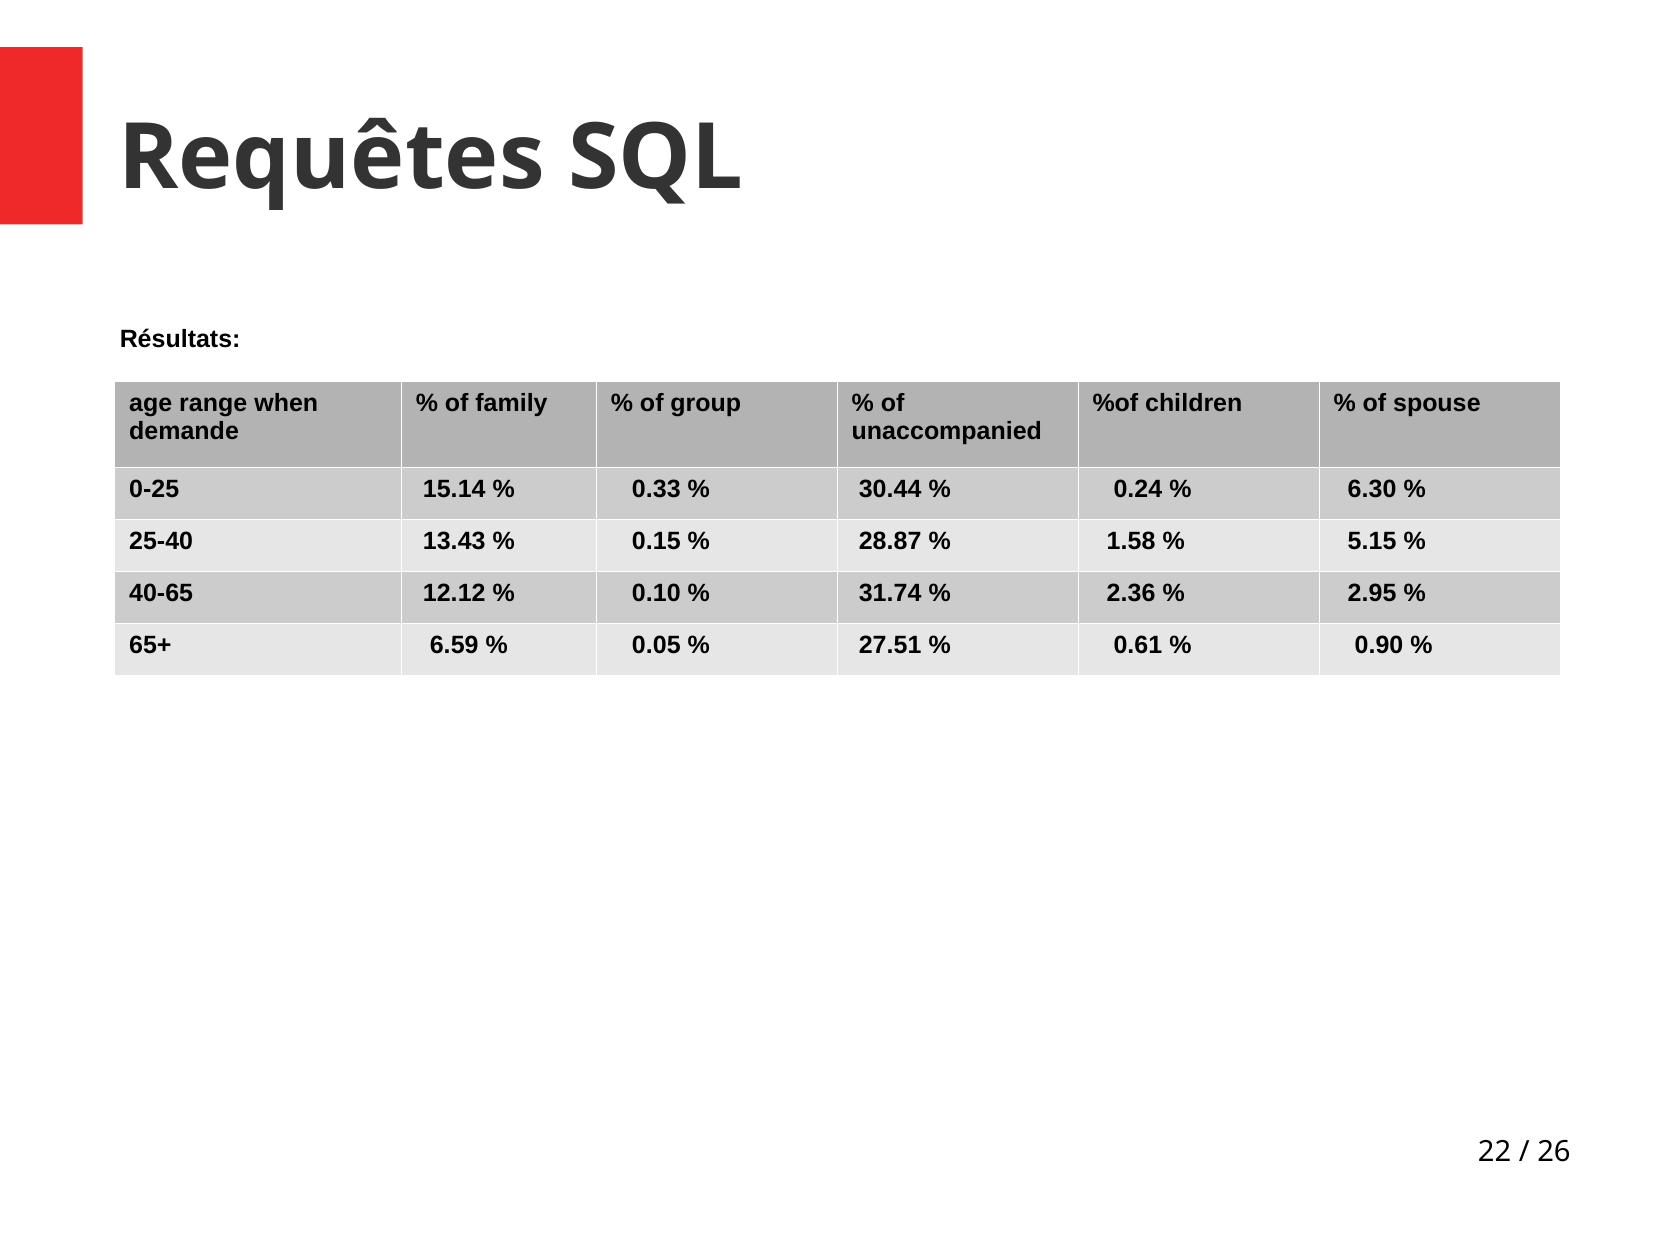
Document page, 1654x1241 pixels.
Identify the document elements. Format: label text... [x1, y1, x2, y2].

table_header % of family [402, 382, 596, 467]
table_cell 2.95 % [1320, 572, 1560, 623]
table_cell 27.51 % [838, 624, 1078, 675]
table_header % of unaccompanied [838, 382, 1078, 467]
table_cell 5.15 % [1320, 520, 1560, 571]
text_box Résultats: [105, 317, 256, 361]
table_cell 0.61 % [1079, 624, 1319, 675]
table_cell 28.87 % [838, 520, 1078, 571]
table_cell 40-65 [115, 572, 401, 623]
table_cell 6.59 % [402, 624, 596, 675]
table_cell 0.90 % [1320, 624, 1560, 675]
table_cell 0.24 % [1079, 468, 1319, 519]
table_cell 15.14 % [402, 468, 596, 519]
table_cell 0.15 % [597, 520, 837, 571]
table_cell 13.43 % [402, 520, 596, 571]
table_cell 0-25 [115, 468, 401, 519]
table_cell 1.58 % [1079, 520, 1319, 571]
table_cell 12.12 % [402, 572, 596, 623]
table_cell 31.74 % [838, 572, 1078, 623]
table_cell 30.44 % [838, 468, 1078, 519]
table_cell 0.10 % [597, 572, 837, 623]
table_cell 25-40 [115, 520, 401, 571]
table_header age range when demande [115, 382, 401, 467]
title Requêtes SQL [118, 49, 1571, 257]
table_header % of spouse [1320, 382, 1560, 467]
table_header % of group [597, 382, 837, 467]
table_cell 0.33 % [597, 468, 837, 519]
table_cell 0.05 % [597, 624, 837, 675]
table_cell 65+ [115, 624, 401, 675]
table_cell 6.30 % [1320, 468, 1560, 519]
table_cell 2.36 % [1079, 572, 1319, 623]
table_header %of children [1079, 382, 1319, 467]
